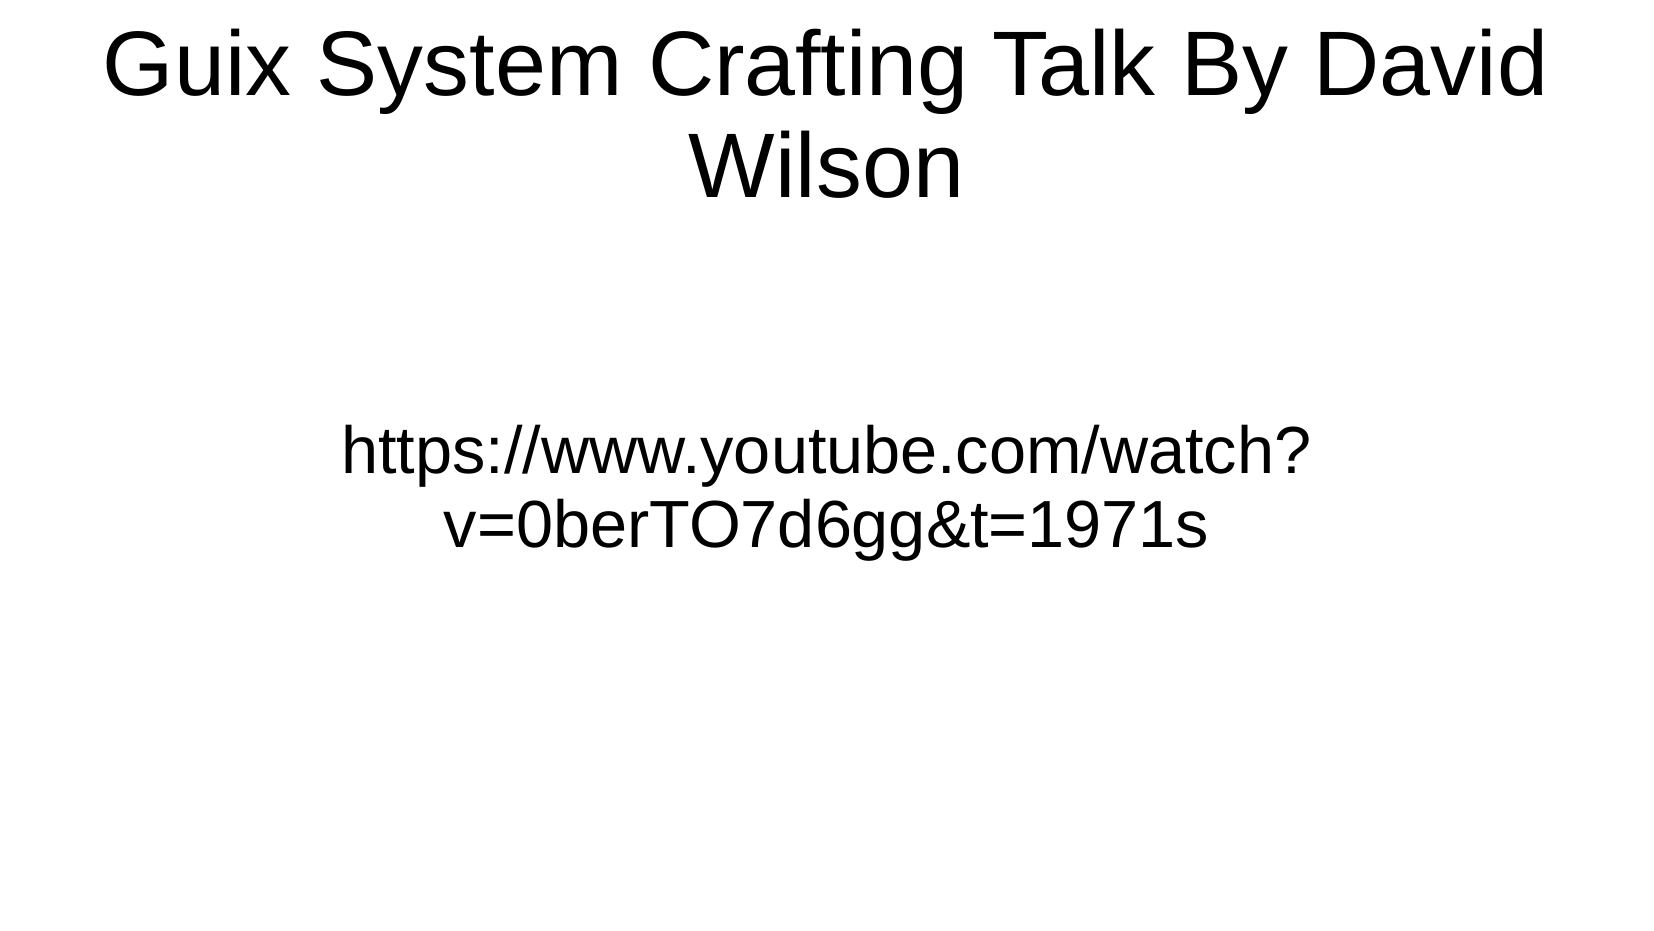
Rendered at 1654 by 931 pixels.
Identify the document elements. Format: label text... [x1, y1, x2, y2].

subtitle https://www.youtube.com/watch?v=0berTO7d6gg&t=1971s [82, 217, 1571, 758]
title Guix System Crafting Talk By David Wilson [82, 12, 1571, 217]
